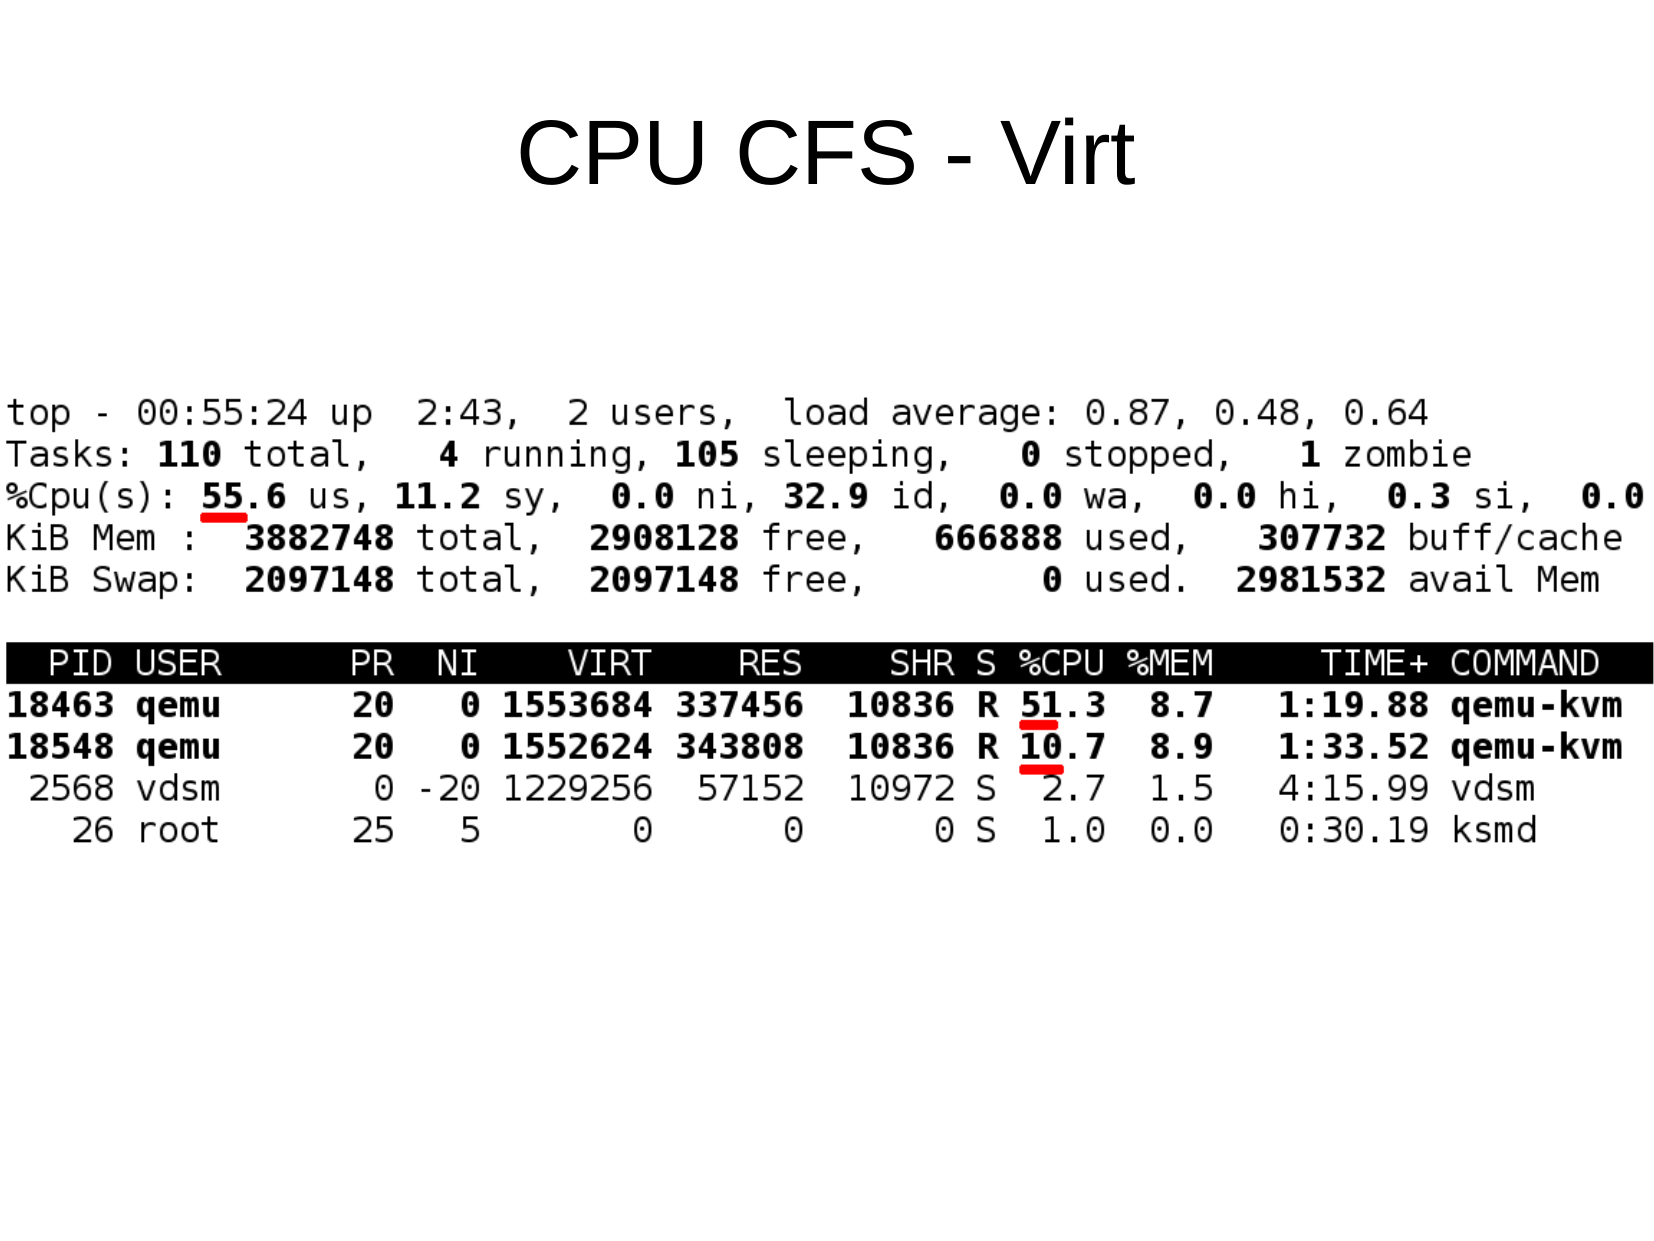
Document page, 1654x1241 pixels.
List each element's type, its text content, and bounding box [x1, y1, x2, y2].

picture [5, 392, 1654, 854]
title CPU CFS - Virt [82, 49, 1571, 257]
